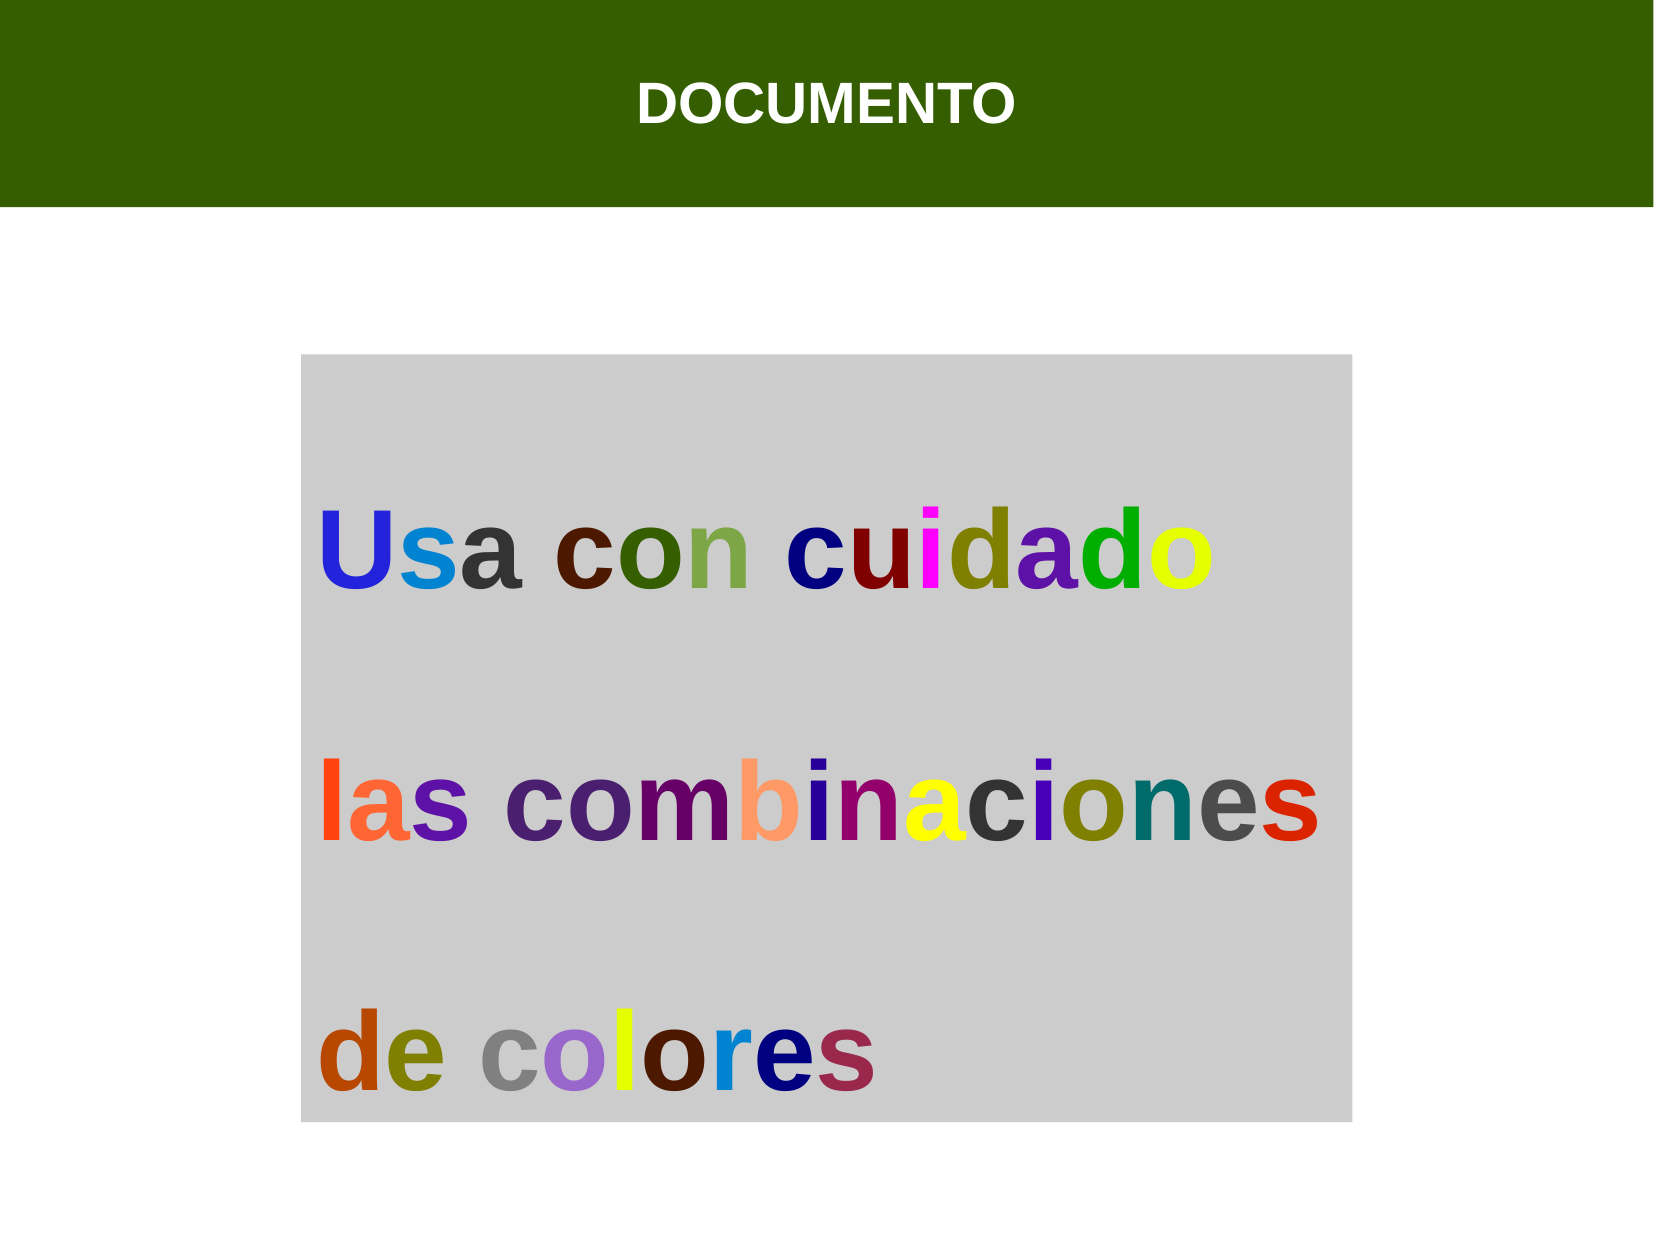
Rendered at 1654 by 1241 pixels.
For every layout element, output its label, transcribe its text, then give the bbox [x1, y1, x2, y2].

text_box Usa con cuidado las combinaciones de colores [301, 354, 1353, 997]
title DOCUMENTO [0, 0, 1654, 208]
